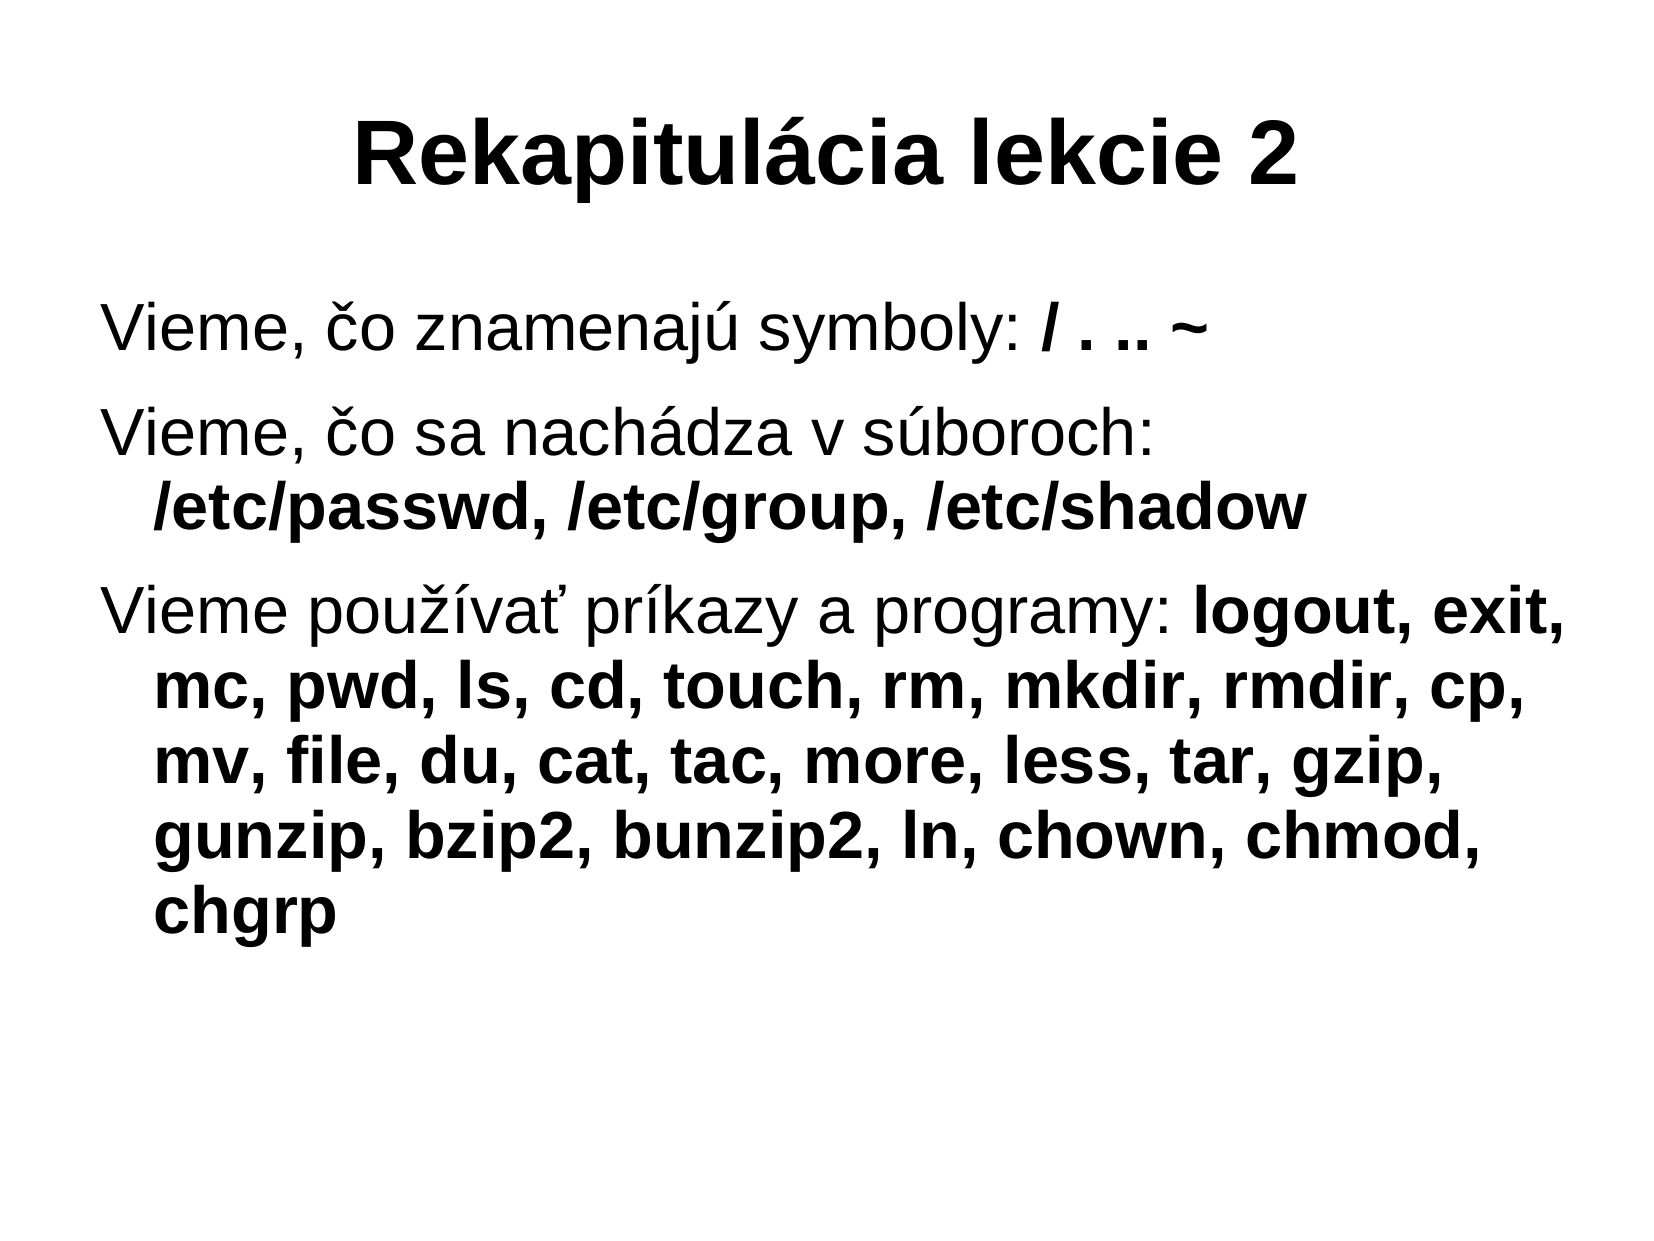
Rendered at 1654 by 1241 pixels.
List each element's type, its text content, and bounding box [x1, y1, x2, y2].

list Vieme, čo znamenajú symboly: / . .. ~ Vieme, čo sa nachádza v súboroch: /etc/passwd, /etc/group, /etc/shadow Vieme používať príkazy a programy: logout, exit, mc, pwd, ls, cd, touch, rm, mkdir, rmdir, cp, mv, file, du, cat, tac, more, less, tar, gzip, gunzip, bzip2, bunzip2, ln, chown, chmod, chgrp [82, 290, 1571, 1109]
title Rekapitulácia lekcie 2 [82, 49, 1571, 257]
